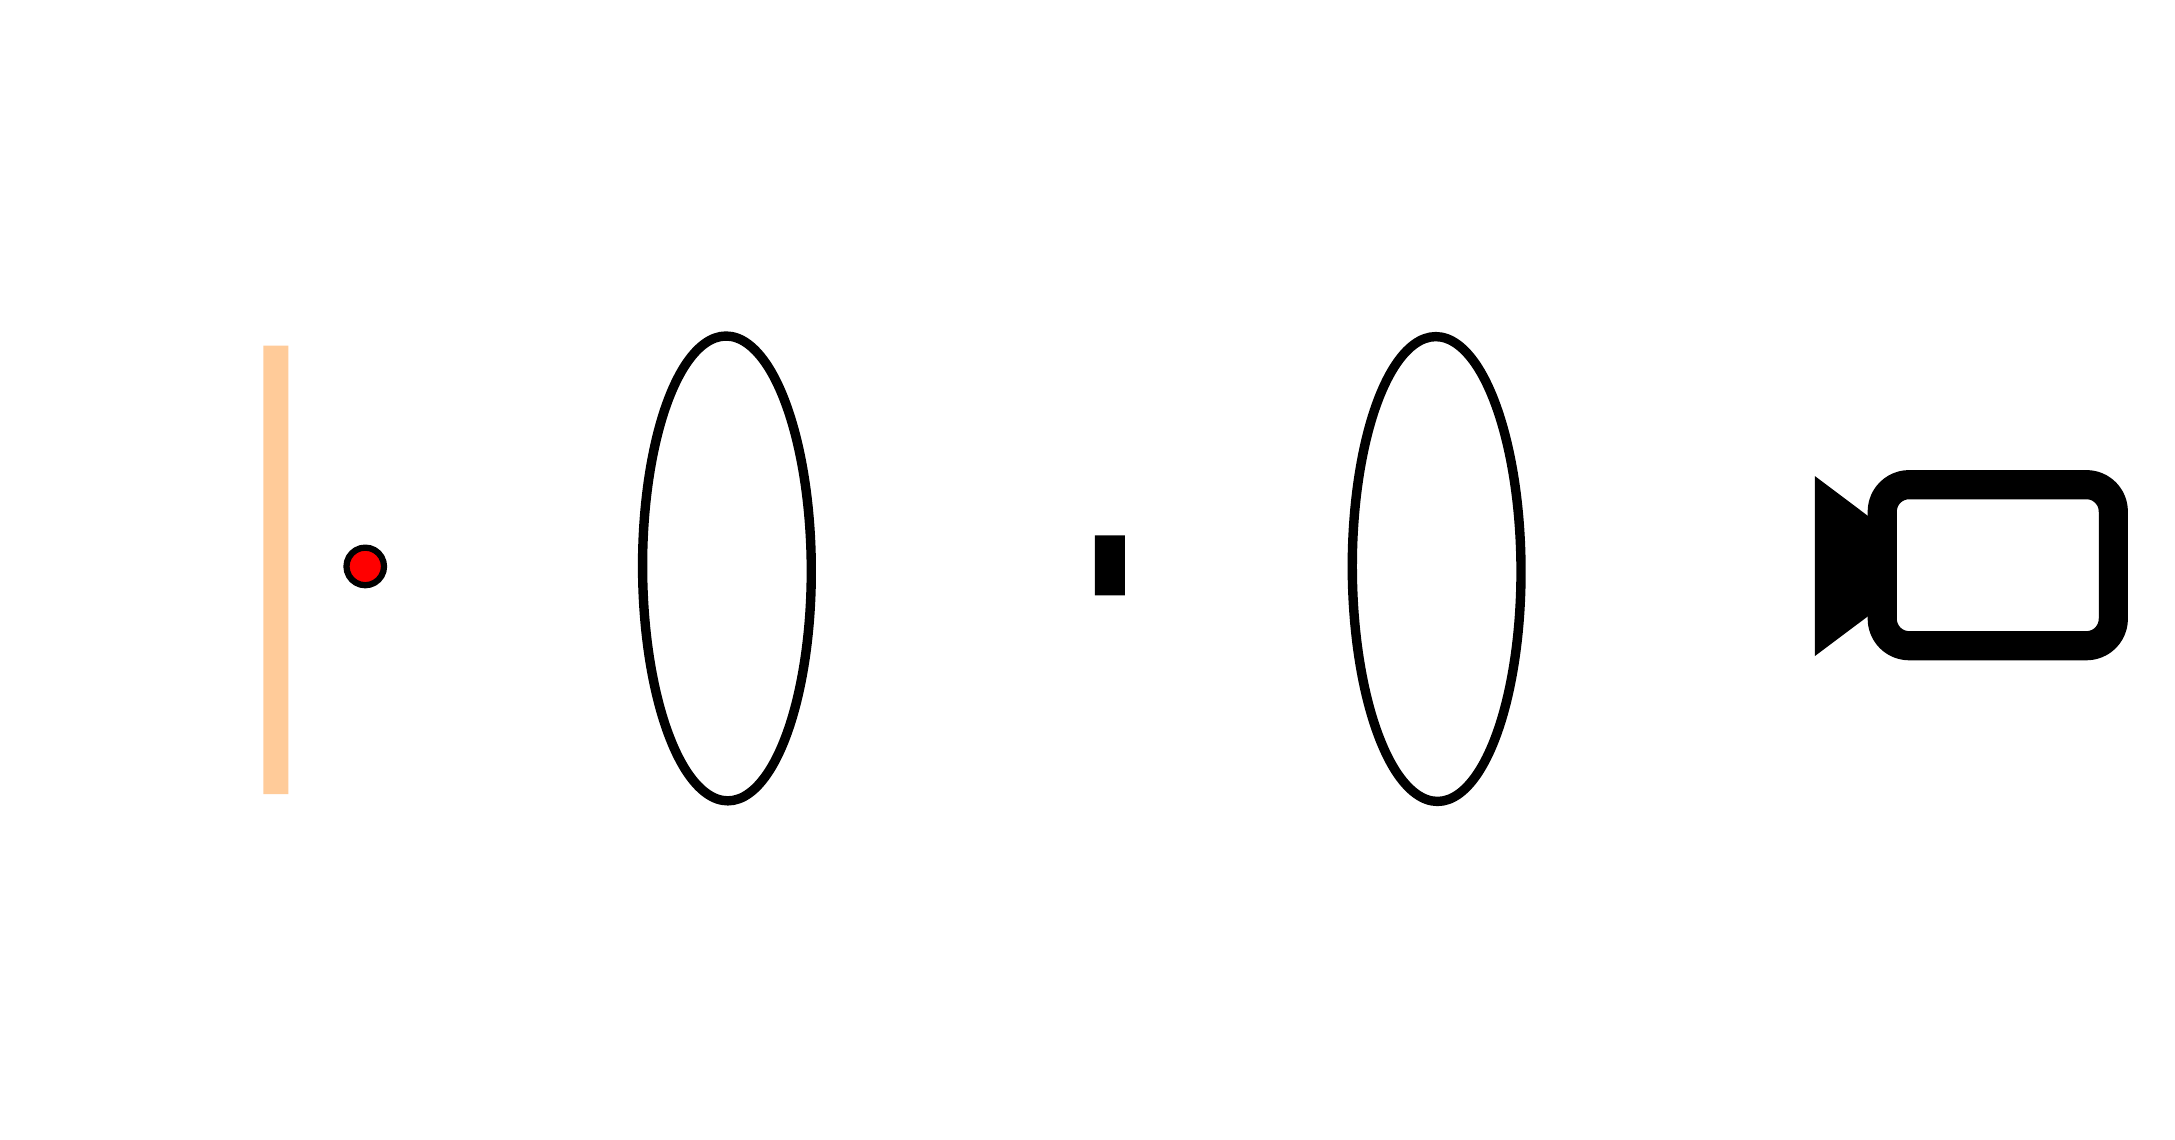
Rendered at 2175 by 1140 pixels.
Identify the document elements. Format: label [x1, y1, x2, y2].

text_box [1352, 336, 1522, 802]
text_box [642, 336, 812, 801]
text_box [1882, 484, 2114, 646]
text_box [346, 547, 385, 586]
text_box [1094, 535, 1125, 596]
text_box [1814, 476, 1875, 657]
